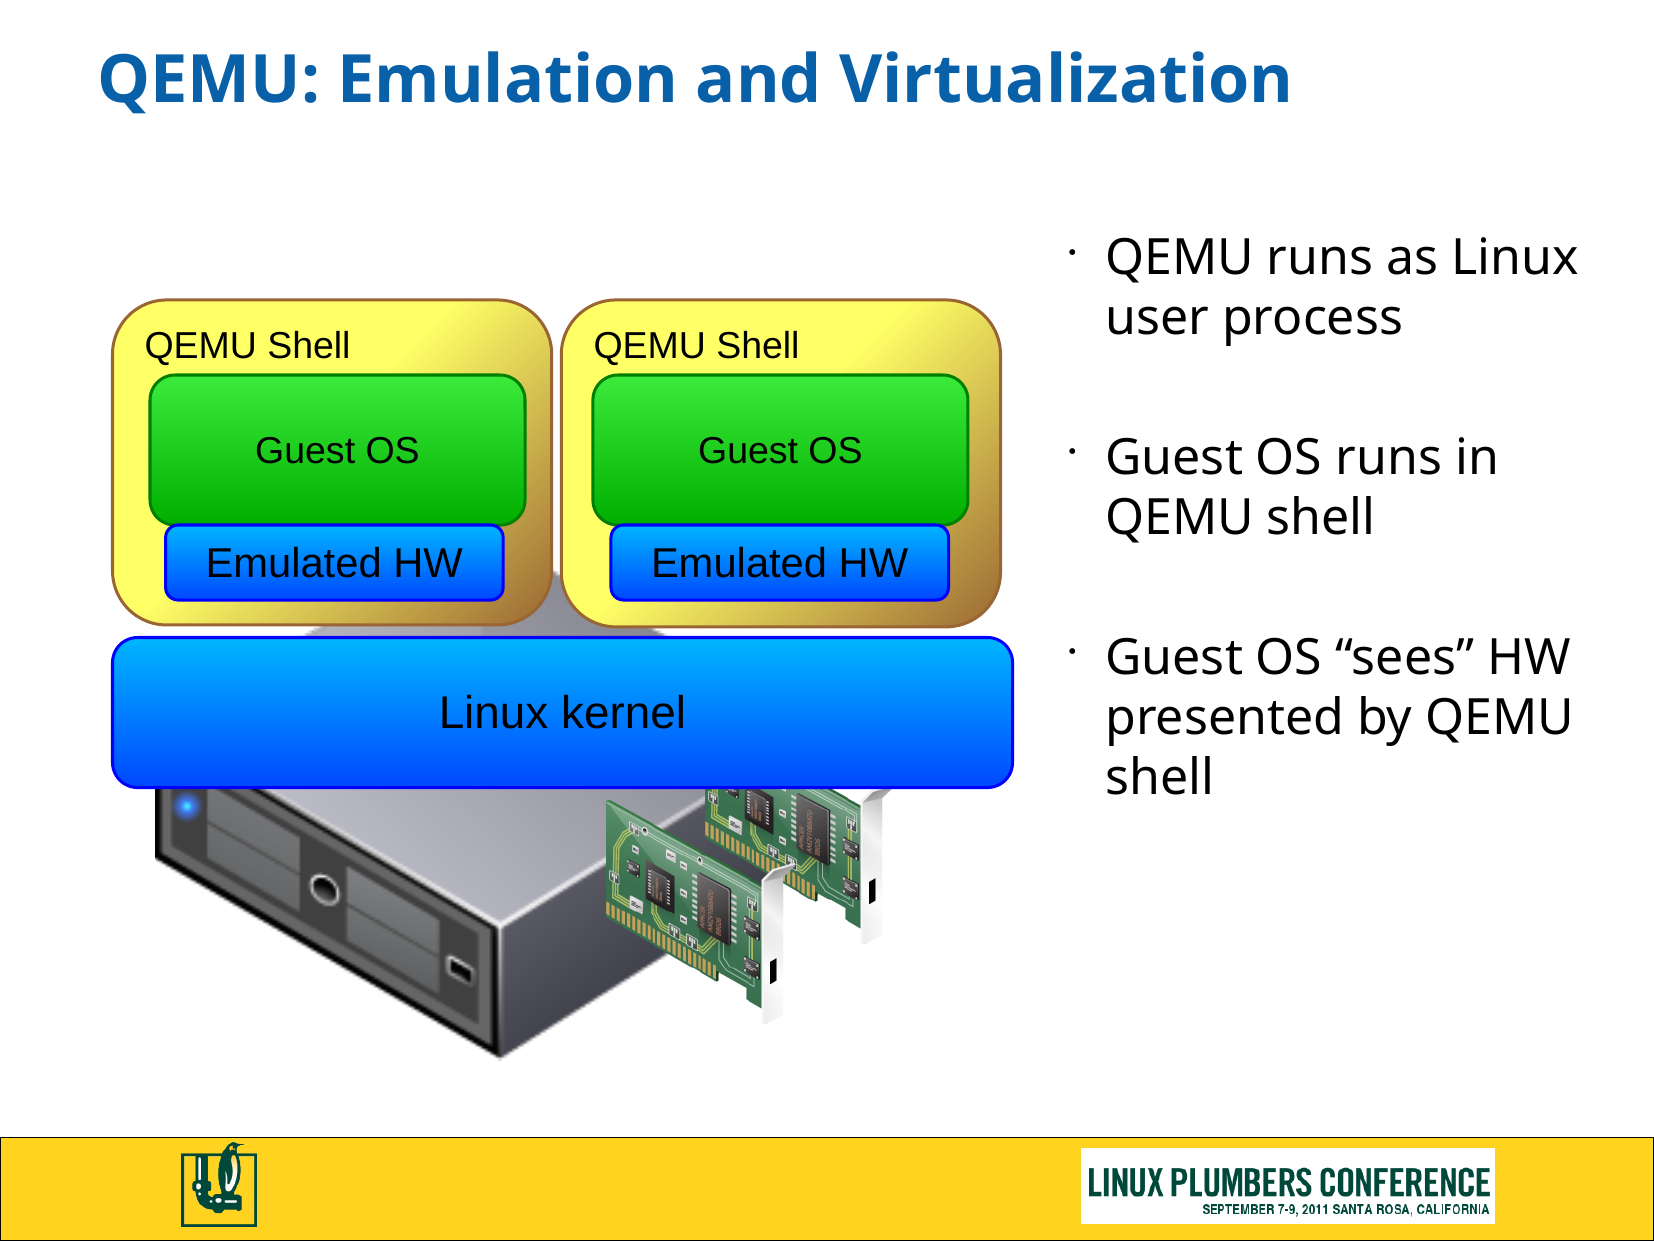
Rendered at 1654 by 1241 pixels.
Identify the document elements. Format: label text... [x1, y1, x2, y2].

title QEMU: Emulation and Virtualization [82, 28, 1572, 190]
text_box Guest OS [150, 375, 526, 526]
text_box QEMU runs as Linux user process Guest OS runs in QEMU shell Guest OS “sees” HW presented by QEMU shell [1053, 217, 1628, 1093]
picture [1081, 1148, 1495, 1224]
picture [155, 531, 827, 637]
text_box QEMU Shell [561, 299, 1001, 627]
text_box Emulated HW [610, 525, 949, 601]
text_box Linux kernel [112, 637, 1013, 788]
picture [155, 788, 895, 1061]
picture [181, 1142, 257, 1227]
text_box QEMU Shell [112, 299, 552, 625]
text_box Guest OS [592, 375, 968, 526]
text_box Emulated HW [165, 525, 504, 601]
